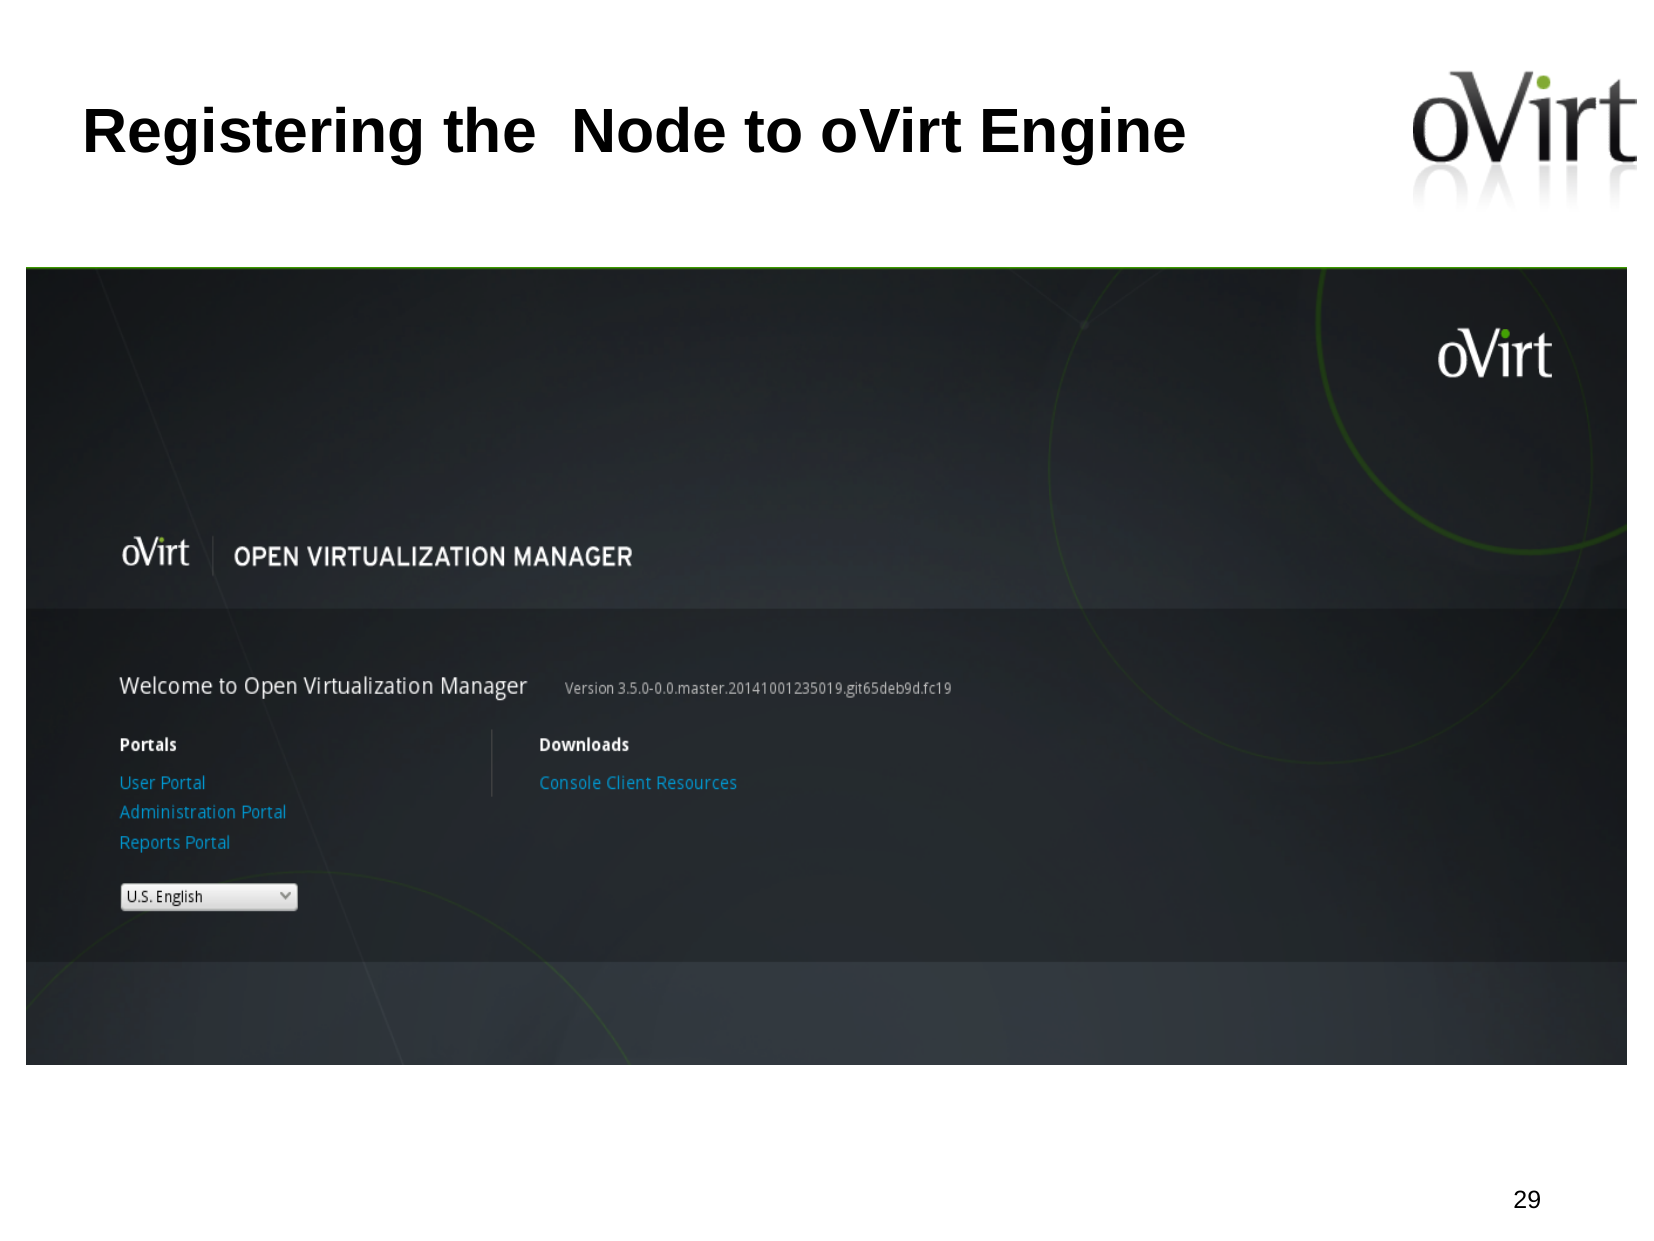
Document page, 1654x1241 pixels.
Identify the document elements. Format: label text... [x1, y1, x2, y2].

picture [26, 267, 1627, 1065]
picture [1413, 63, 1637, 212]
title Registering the Node to oVirt Engine [82, 37, 1378, 226]
